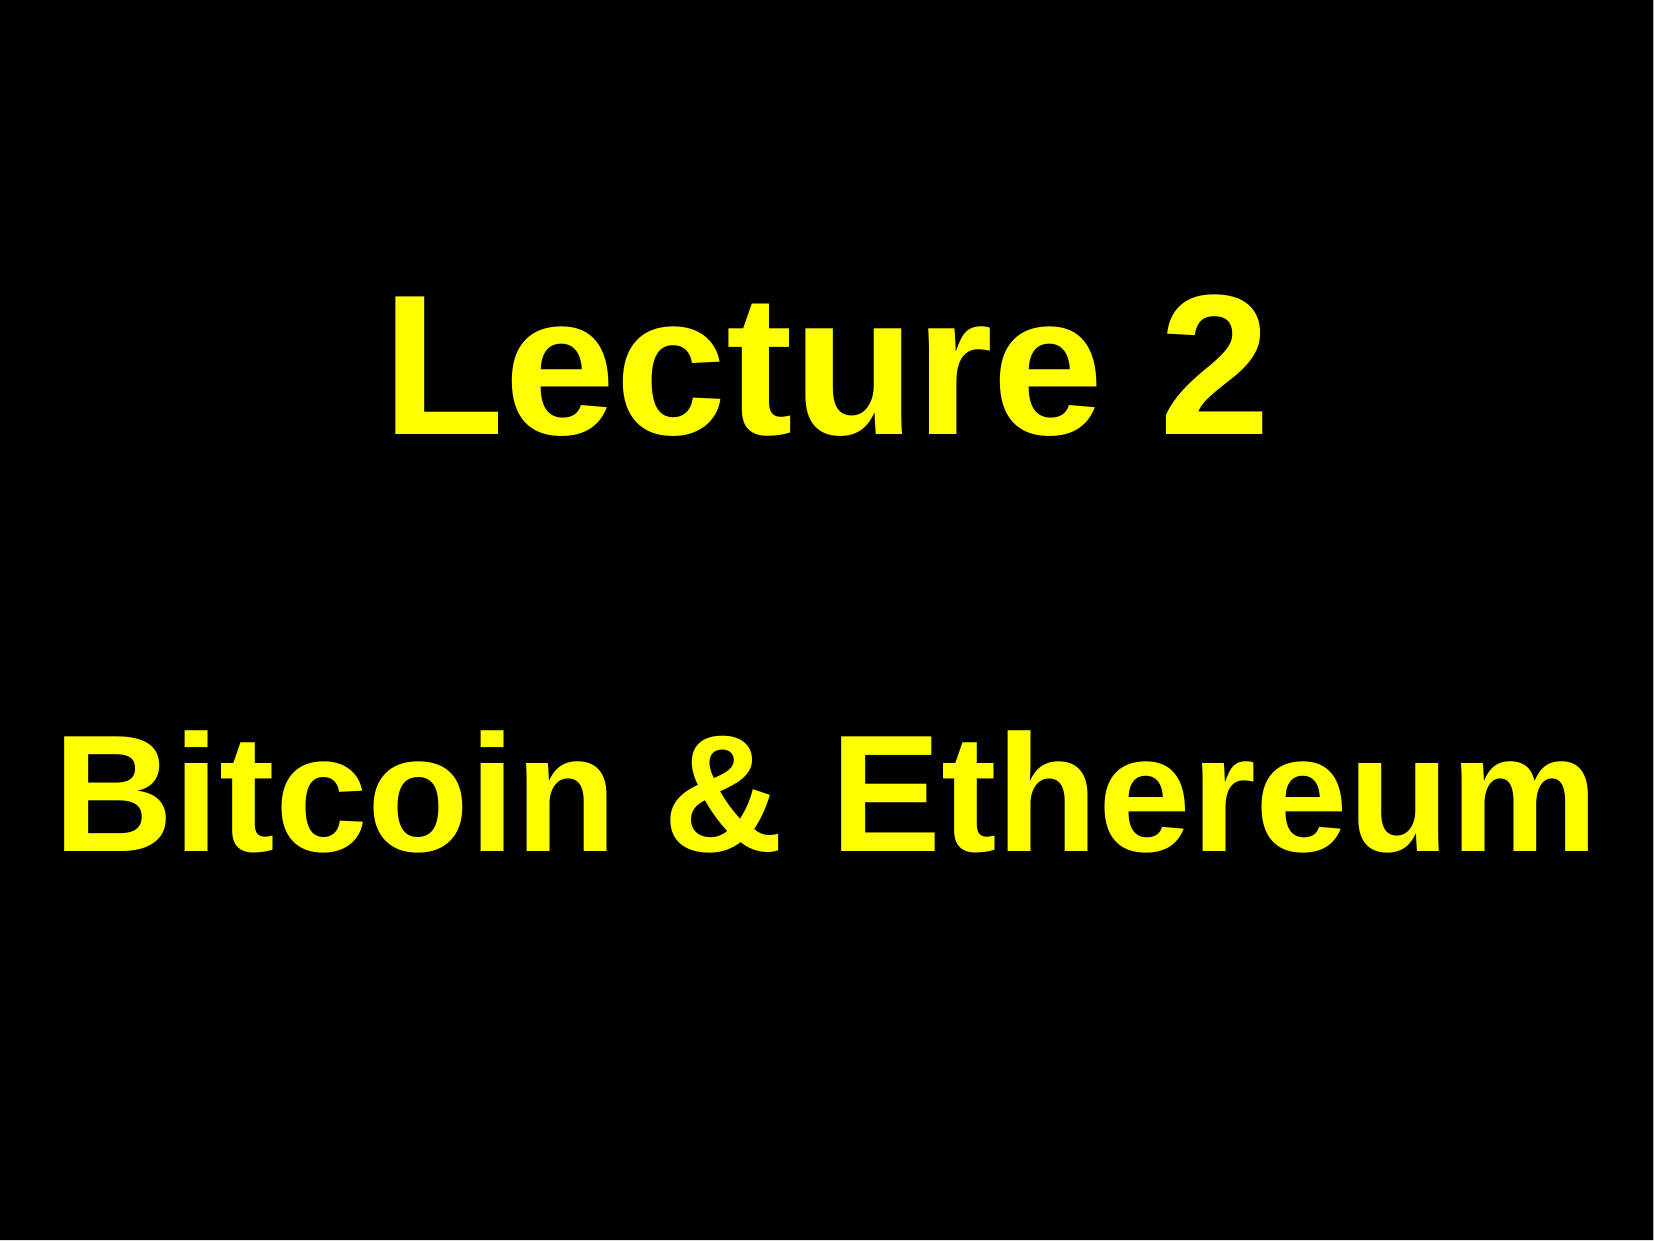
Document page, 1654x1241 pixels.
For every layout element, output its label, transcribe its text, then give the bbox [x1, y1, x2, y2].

text_box Lecture 2 Bitcoin & Ethereum [709, 750, 734, 778]
text_box Lecture 2 Bitcoin & Ethereum [316, 584, 1337, 780]
text_box [0, 0, 1654, 1241]
